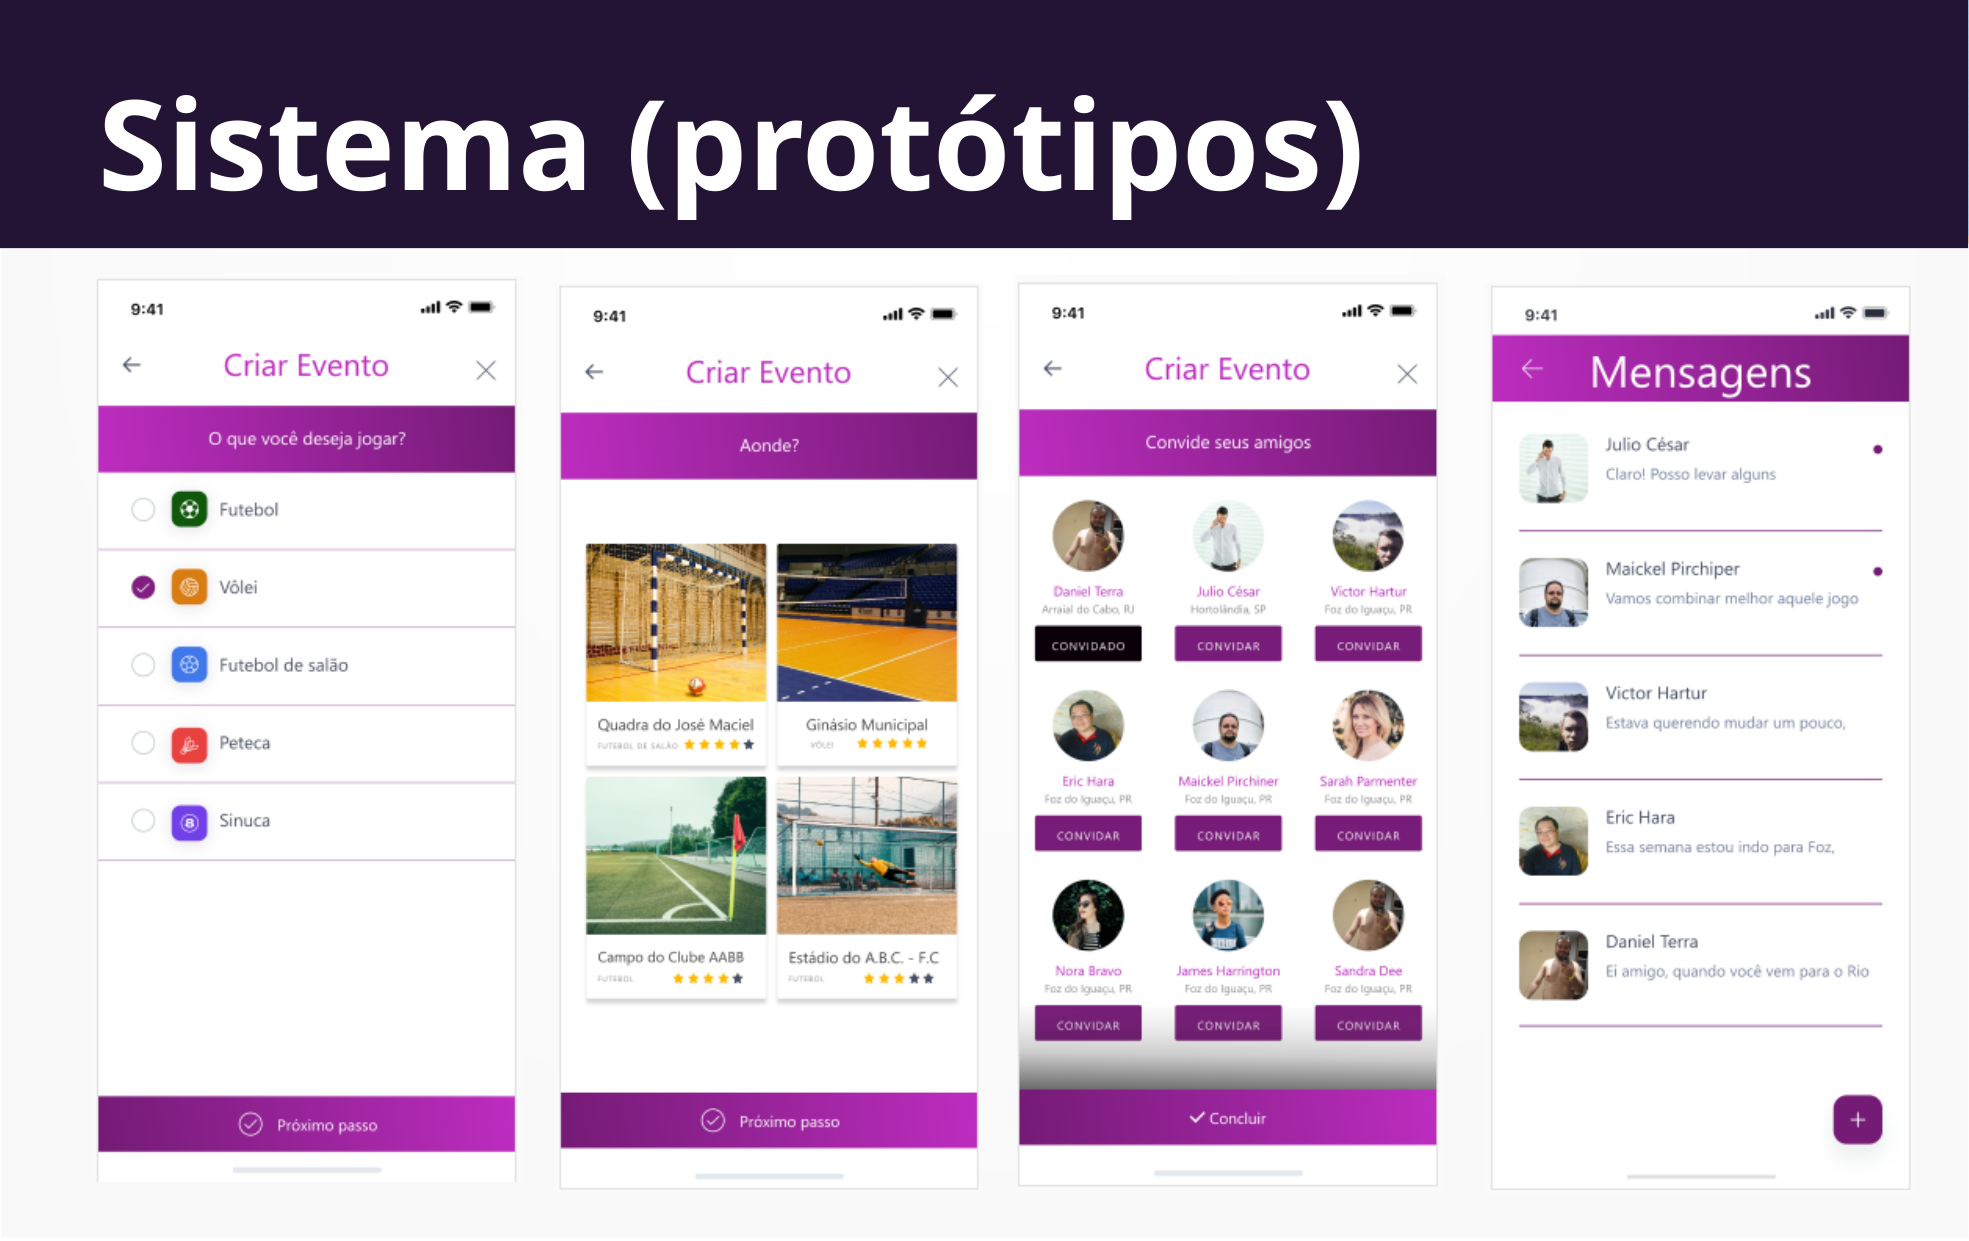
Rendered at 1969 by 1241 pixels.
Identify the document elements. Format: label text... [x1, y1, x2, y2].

picture [0, 249, 1969, 1241]
title Sistema (protótipos) [98, 19, 1870, 227]
